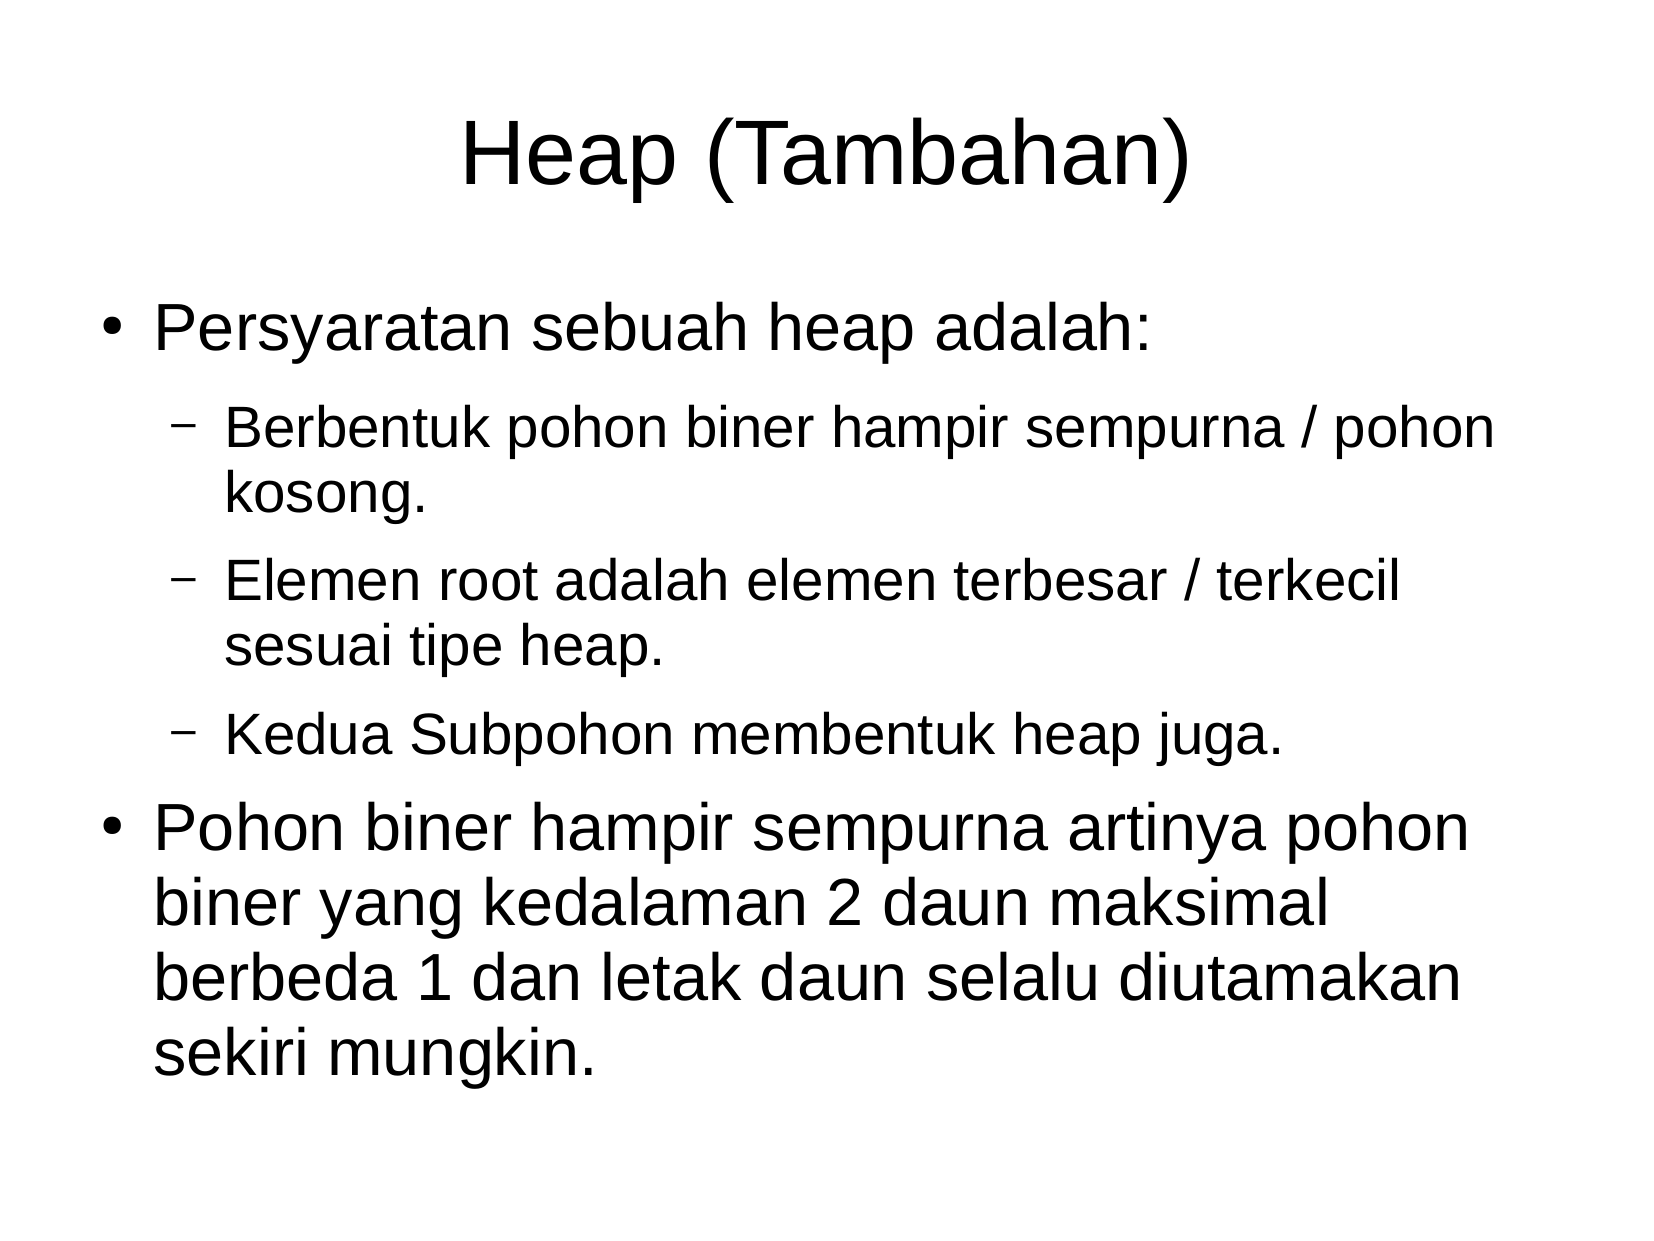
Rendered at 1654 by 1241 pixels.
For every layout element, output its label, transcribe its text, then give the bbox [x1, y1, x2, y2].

title Heap (Tambahan) [82, 49, 1571, 257]
list Persyaratan sebuah heap adalah: Berbentuk pohon biner hampir sempurna / pohon kosong. Elemen root adalah elemen terbesar / terkecil sesuai tipe heap. Kedua Subpohon membentuk heap juga. Pohon biner hampir sempurna artinya pohon biner yang kedalaman 2 daun maksimal berbeda 1 dan letak daun selalu diutamakan sekiri mungkin. [82, 290, 1571, 1141]
